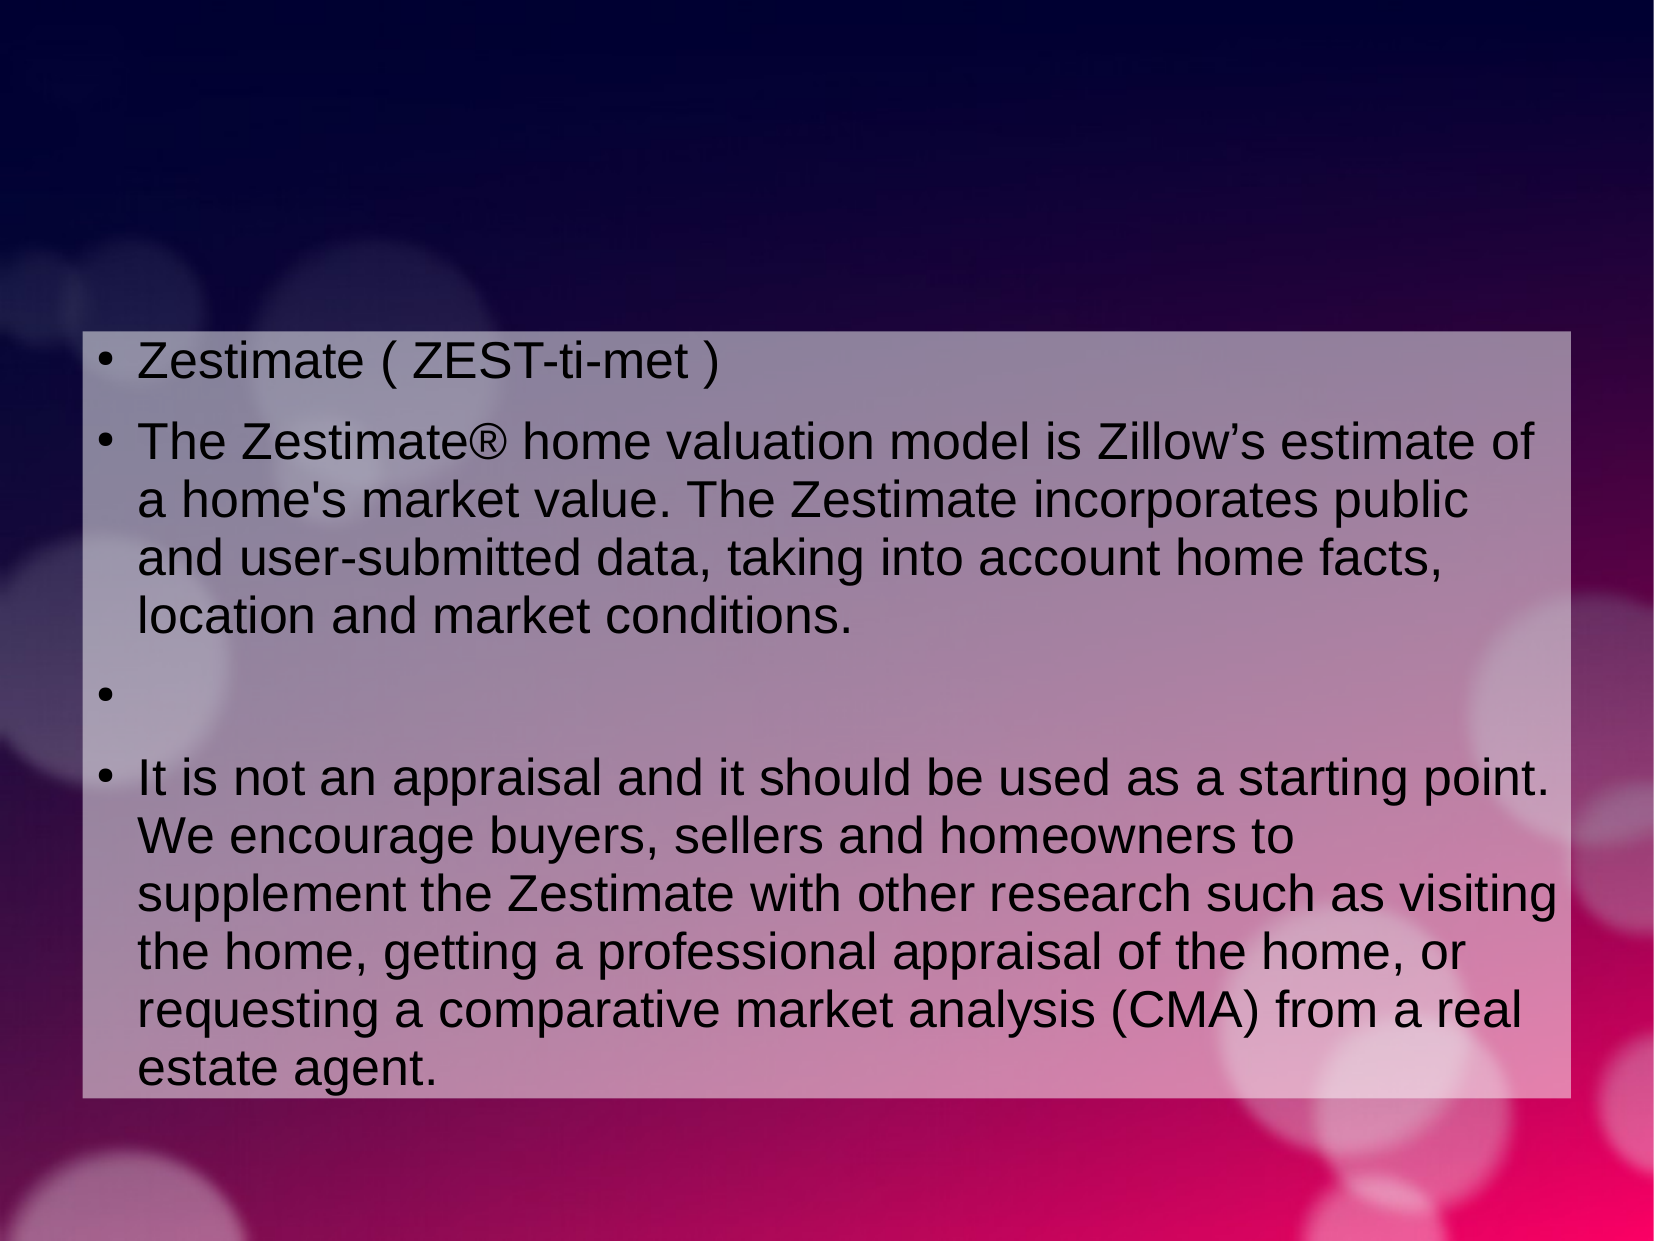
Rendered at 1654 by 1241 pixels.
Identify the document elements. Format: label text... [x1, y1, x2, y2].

list Zestimate ( ZEST-ti-met ) The Zestimate® home valuation model is Zillow’s estimate of a home's market value. The Zestimate incorporates public and user-submitted data, taking into account home facts, location and market conditions. It is not an appraisal and it should be used as a starting point. We encourage buyers, sellers and homeowners to supplement the Zestimate with other research such as visiting the home, getting a professional appraisal of the home, or requesting a comparative market analysis (CMA) from a real estate agent. [82, 331, 1571, 1099]
picture [0, 0, 1654, 1241]
